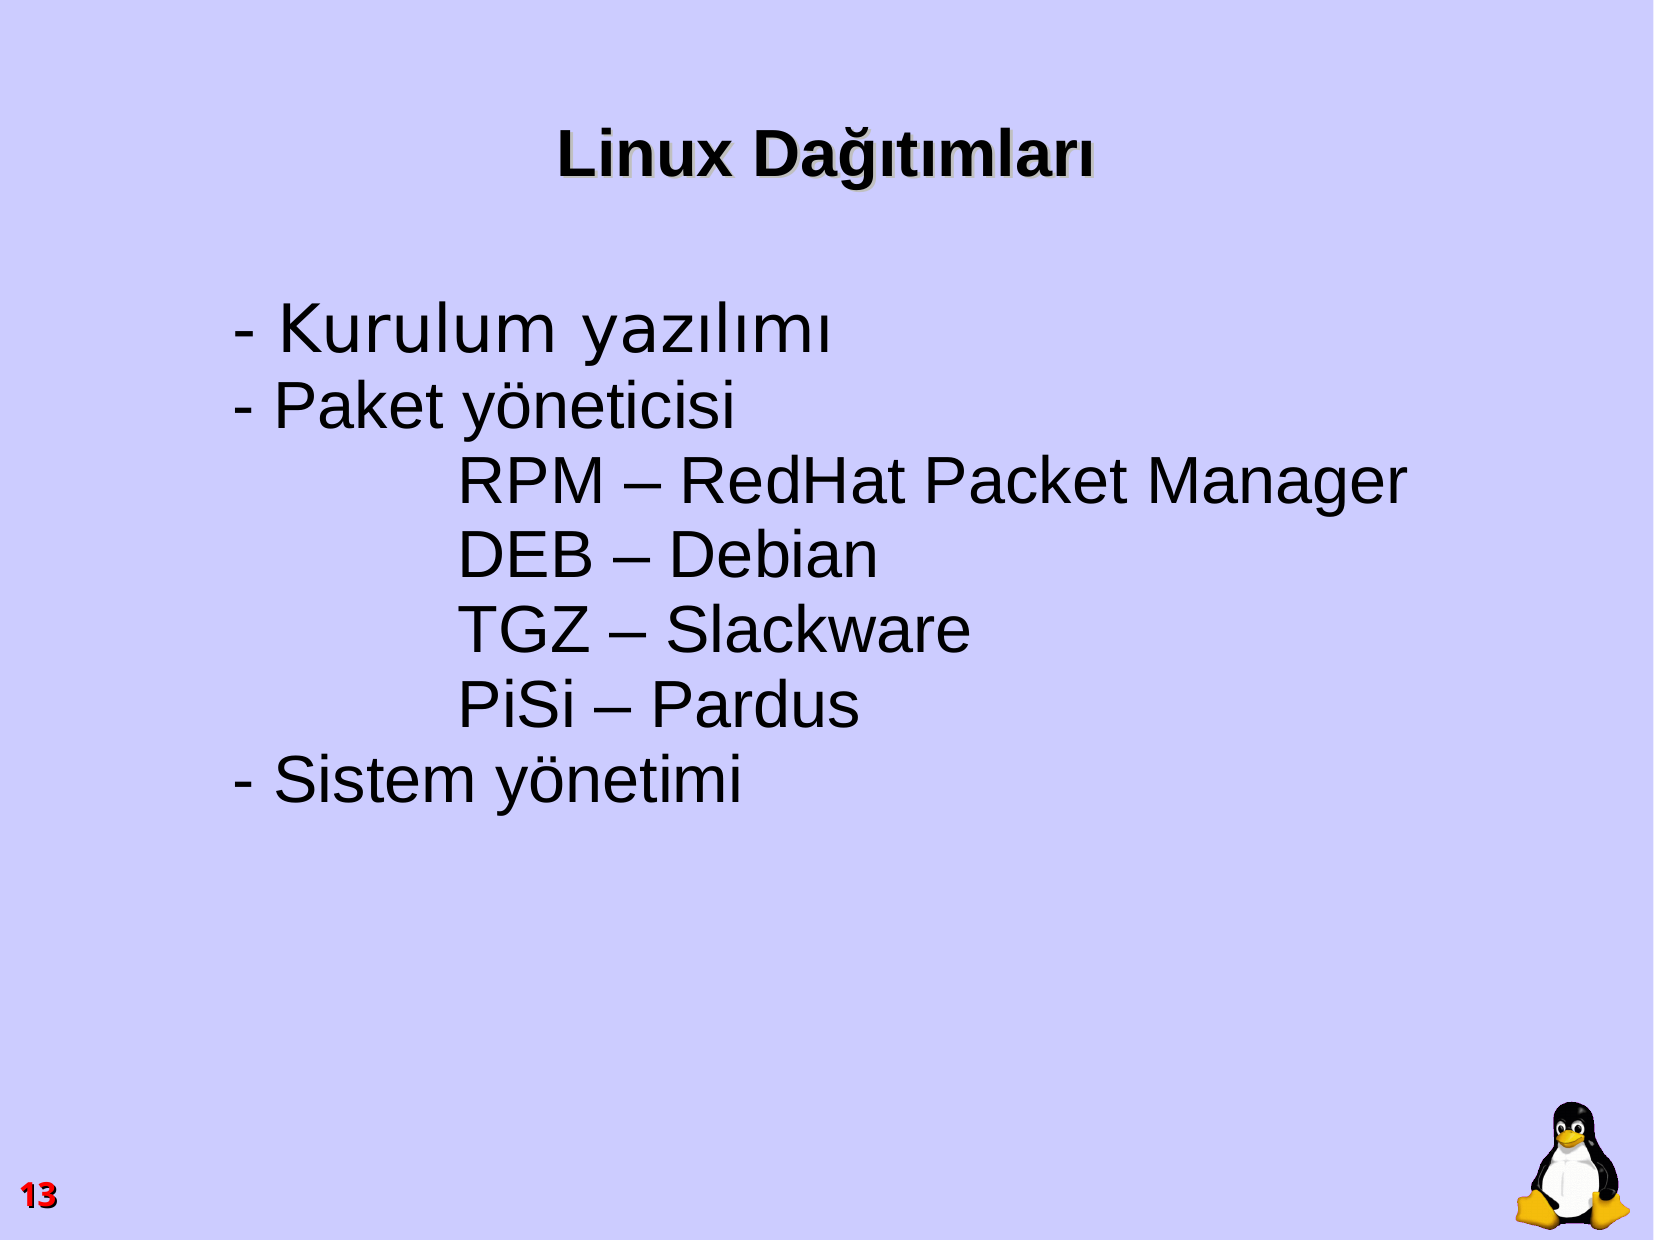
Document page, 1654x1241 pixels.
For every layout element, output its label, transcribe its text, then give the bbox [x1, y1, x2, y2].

title Linux Dağıtımları [82, 49, 1571, 257]
picture [1504, 1086, 1654, 1241]
subtitle - Kurulum yazılımı - Paket yöneticisi RPM – RedHat Packet Manager DEB – Debian TGZ – Slackware PiSi – Pardus - Sistem yönetimi [82, 290, 1571, 1109]
